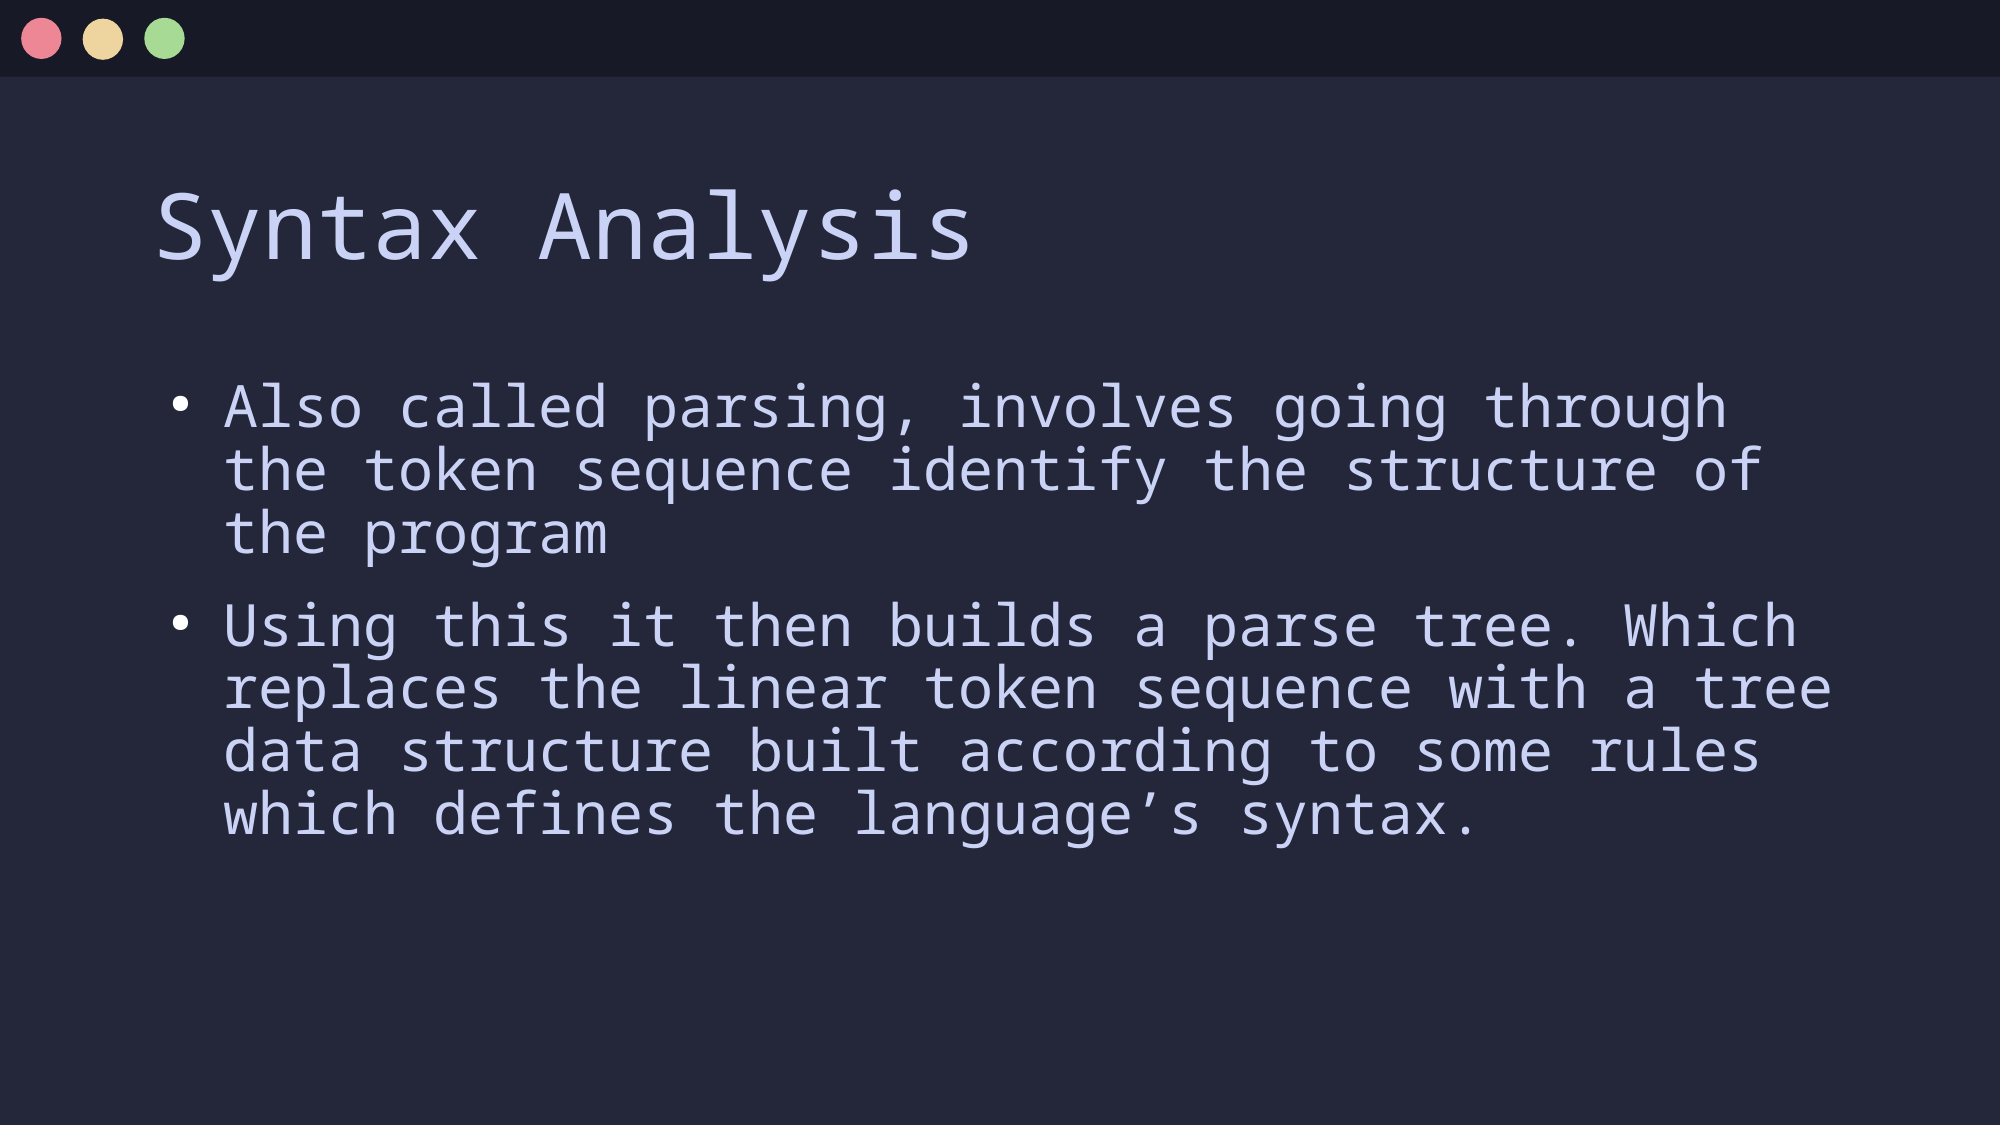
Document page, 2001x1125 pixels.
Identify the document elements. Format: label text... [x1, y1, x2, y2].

text_box [0, 0, 2000, 77]
title Syntax Analysis [137, 113, 1863, 332]
list Also called parsing, involves going through the token sequence identify the structure of the program Using this it then builds a parse tree. Which replaces the linear token sequence with a tree data structure built according to some rules which defines the language’s syntax. [137, 369, 1863, 1014]
